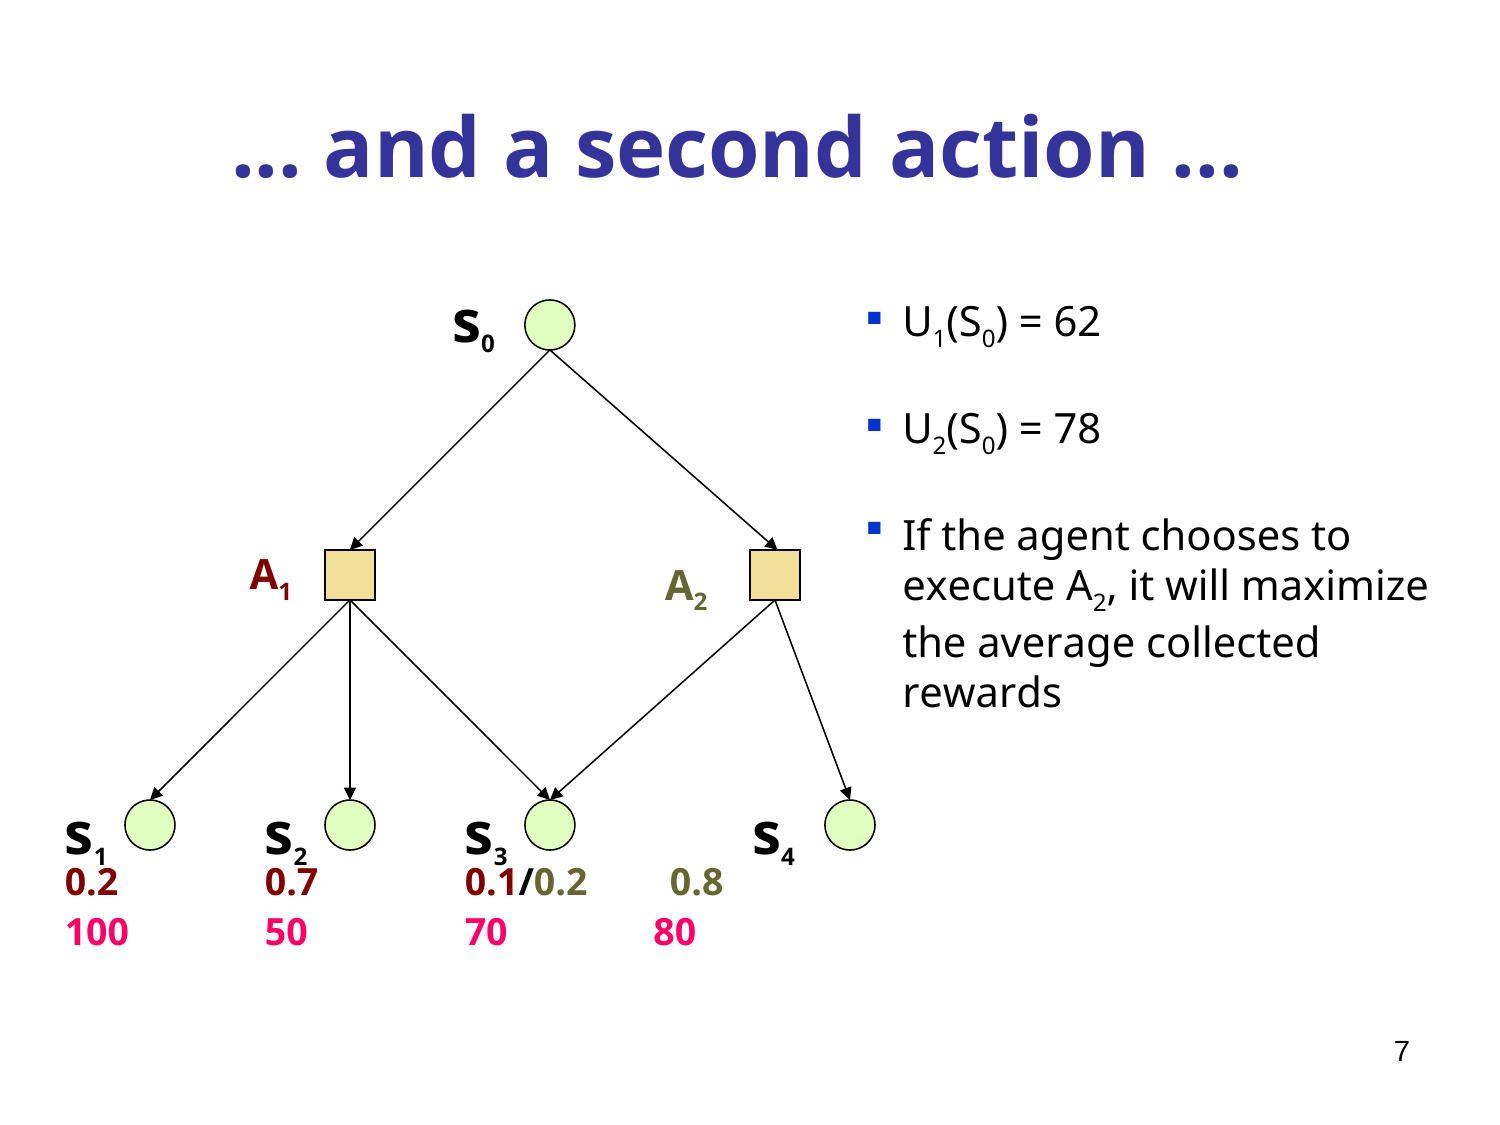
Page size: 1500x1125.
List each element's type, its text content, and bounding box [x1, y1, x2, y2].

title ... and a second action ... [62, 49, 1413, 238]
text_box [524, 299, 575, 350]
text_box s0 [437, 276, 510, 366]
text_box 70 80 [450, 900, 712, 962]
text_box 0.7 [249, 850, 334, 912]
text_box s2 [249, 788, 323, 850]
text_box 100 [50, 900, 145, 962]
text_box A2 [649, 551, 723, 624]
text_box [124, 800, 175, 851]
text_box <number> [1074, 1024, 1426, 1103]
text_box s3 [450, 788, 523, 850]
text_box 0.1/0.2 0.8 [449, 850, 739, 912]
text_box [324, 800, 376, 851]
text_box U1(S0) = 62 U2(S0) = 78 If the agent chooses to execute A2, it will maximize the average collected rewards [849, 287, 1451, 724]
text_box 0.2 [50, 850, 134, 900]
text_box [524, 800, 575, 850]
text_box 50 [250, 900, 323, 962]
text_box [824, 800, 876, 851]
text_box s1 [50, 788, 123, 850]
text_box [324, 549, 375, 600]
text_box A1 [234, 540, 308, 613]
text_box s4 [737, 788, 810, 878]
text_box [750, 549, 800, 600]
